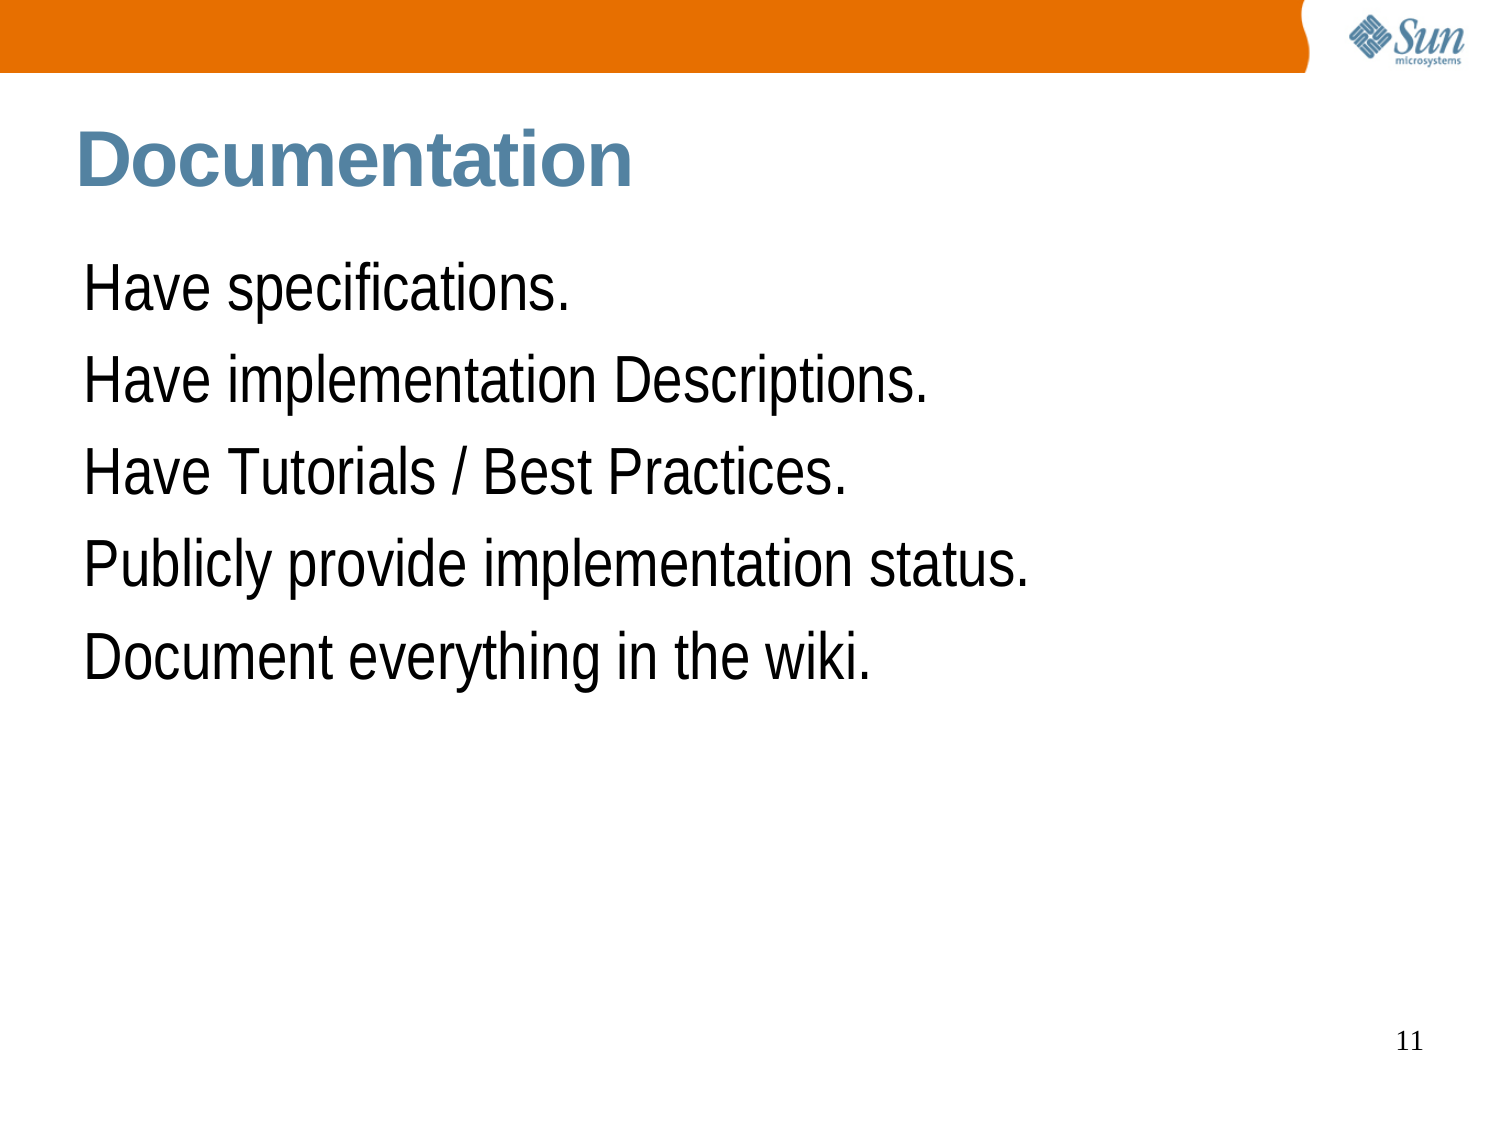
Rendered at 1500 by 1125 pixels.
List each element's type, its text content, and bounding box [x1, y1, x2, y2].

title Documentation [75, 123, 1437, 227]
list Have specifications. Have implementation Descriptions. Have Tutorials / Best Practices. Publicly provide implementation status. Document everything in the wiki. [64, 258, 1401, 1062]
picture [0, 0, 1500, 73]
